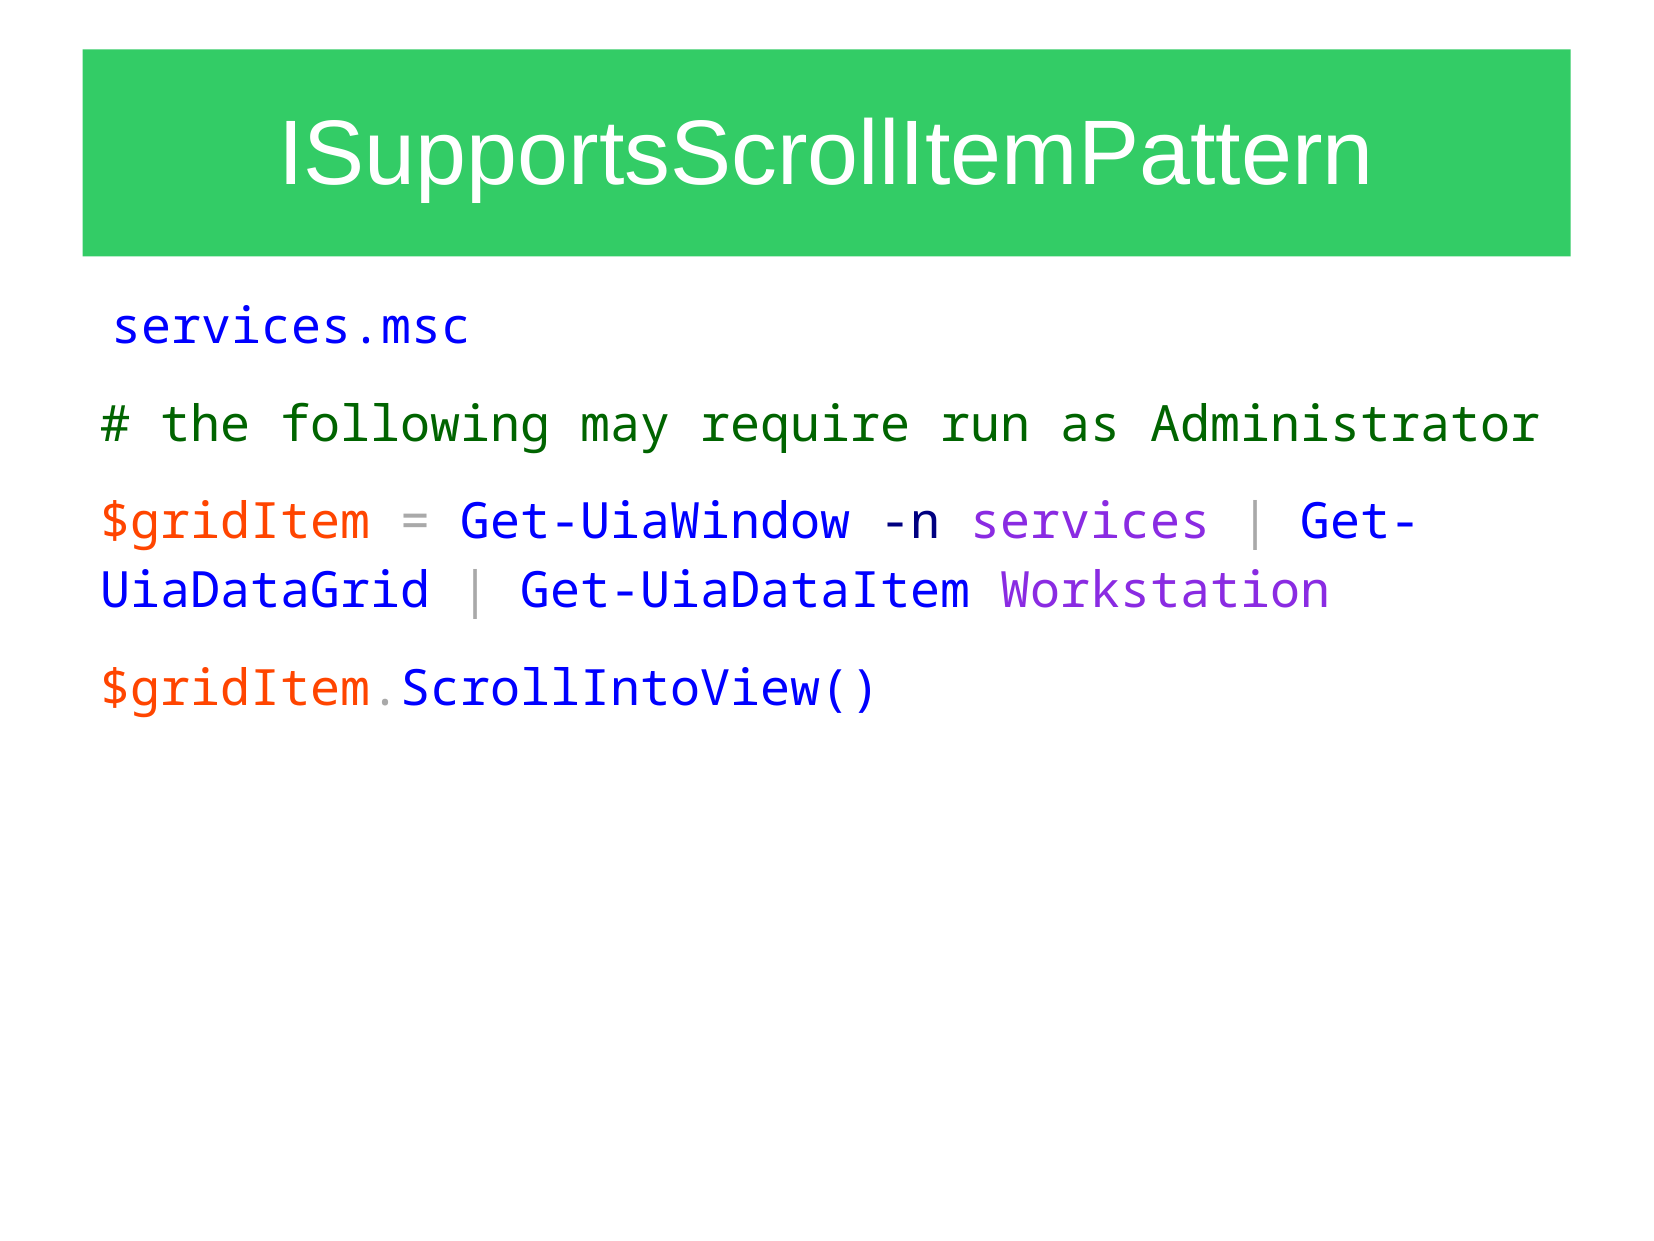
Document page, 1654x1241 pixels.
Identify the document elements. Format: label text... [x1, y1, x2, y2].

list services.msc # the following may require run as Administrator $gridItem = Get-UiaWindow -n services | Get-UiaDataGrid | Get-UiaDataItem Workstation $gridItem.ScrollIntoView() [100, 290, 1556, 1010]
title ISupportsScrollItemPattern [82, 49, 1571, 257]
